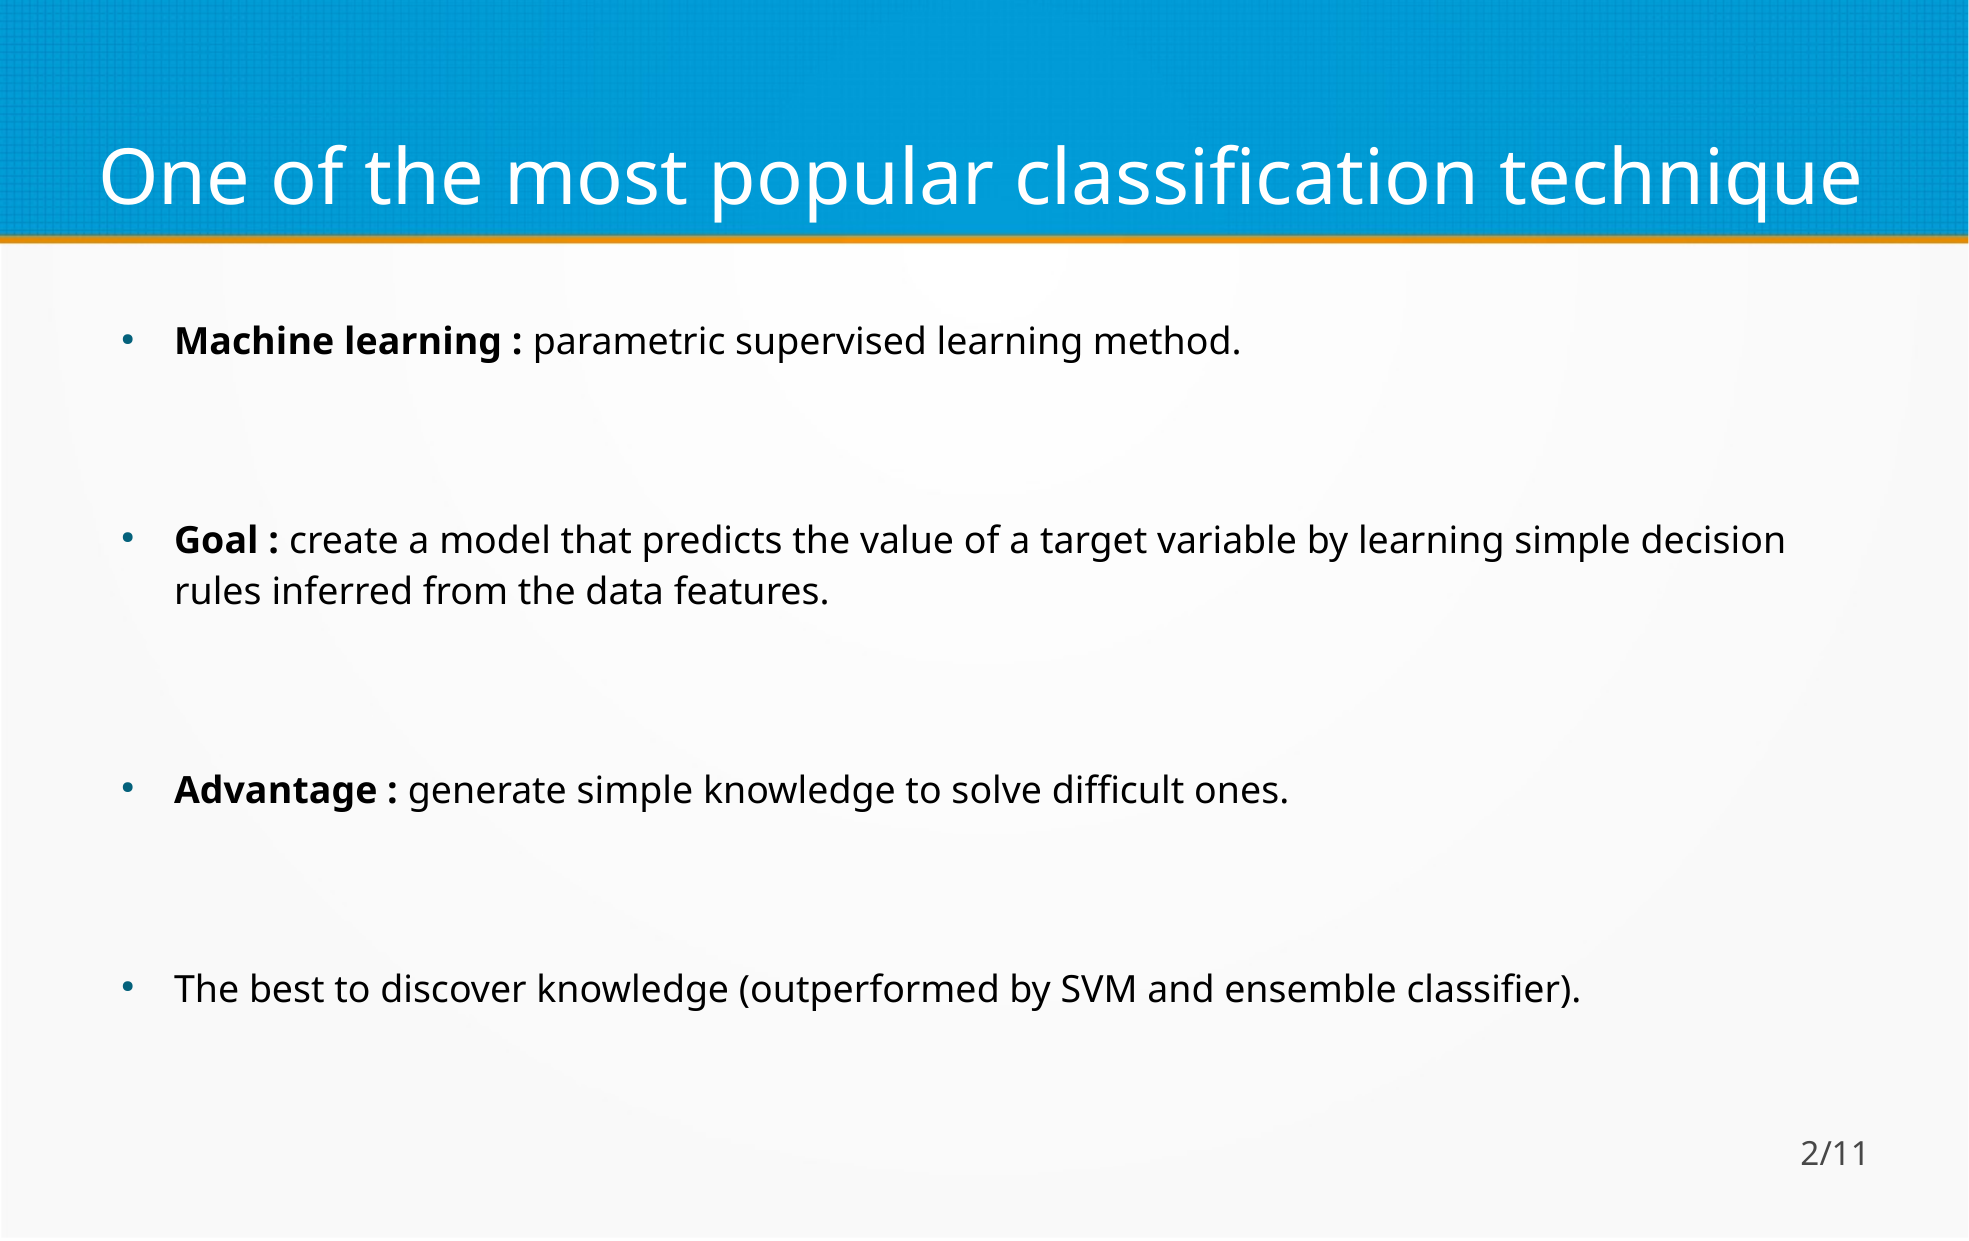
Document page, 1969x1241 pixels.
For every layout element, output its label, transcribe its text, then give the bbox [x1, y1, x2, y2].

list Machine learning : parametric supervised learning method. Goal : create a model that predicts the value of a target variable by learning simple decision rules inferred from the data features. Advantage : generate simple knowledge to solve difficult ones. The best to discover knowledge (outperformed by SVM and ensemble classifier). [103, 315, 1866, 1081]
title One of the most popular classification technique [98, 19, 1870, 227]
picture [0, 233, 1969, 1241]
